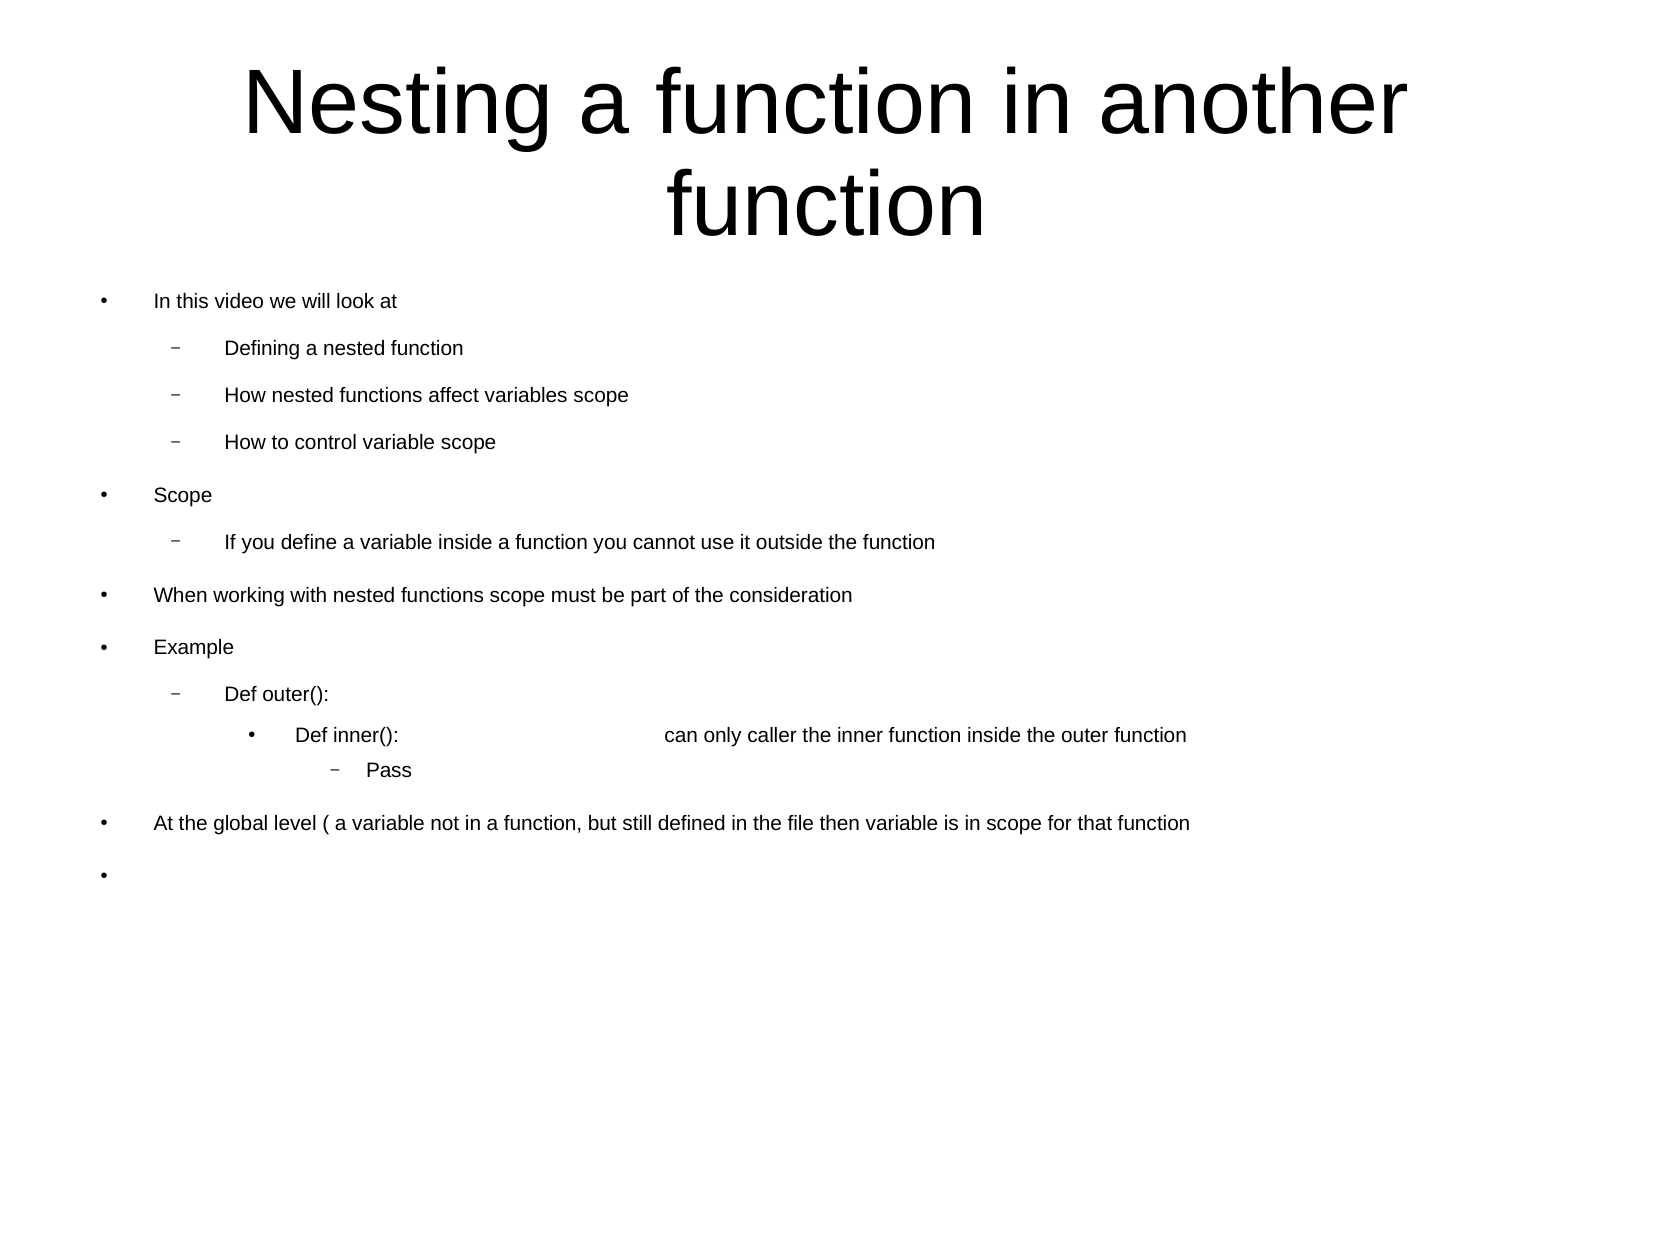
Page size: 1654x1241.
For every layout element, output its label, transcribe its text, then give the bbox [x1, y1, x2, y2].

title Nesting a function in another function [82, 49, 1571, 257]
list In this video we will look at Defining a nested function How nested functions affect variables scope How to control variable scope Scope If you define a variable inside a function you cannot use it outside the function When working with nested functions scope must be part of the consideration Example Def outer(): Def inner(): can only caller the inner function inside the outer function Pass At the global level ( a variable not in a function, but still defined in the file then variable is in scope for that function [82, 290, 1571, 1217]
